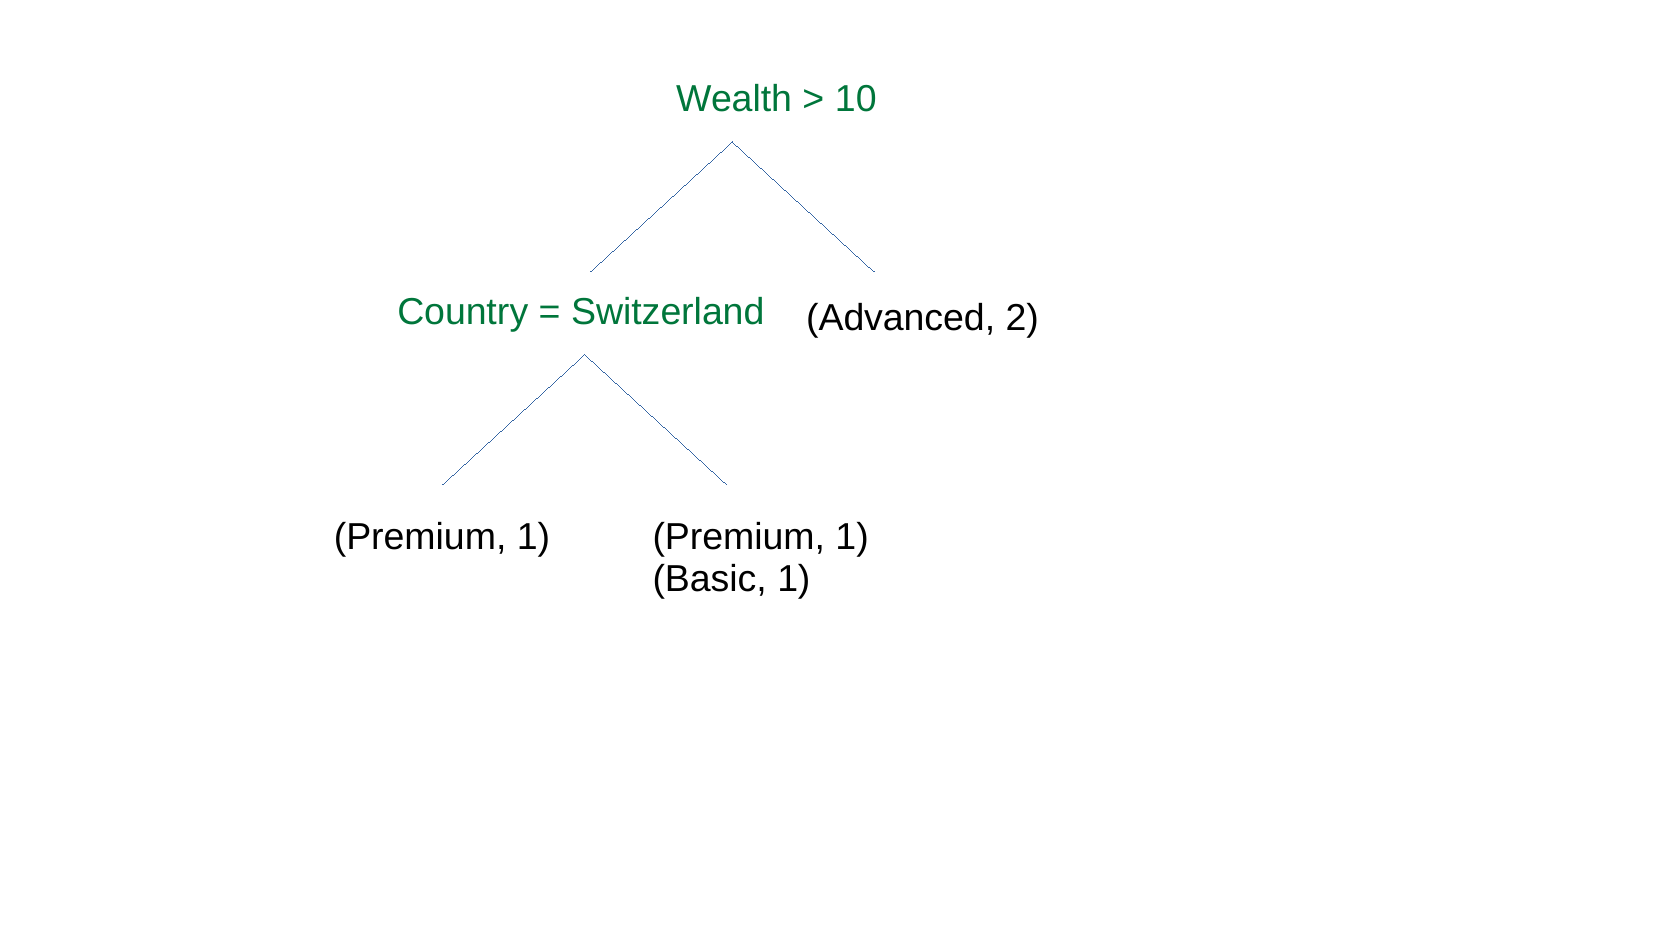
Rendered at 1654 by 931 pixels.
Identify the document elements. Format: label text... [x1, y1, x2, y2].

text_box (Premium, 1) [318, 507, 566, 565]
text_box (Advanced, 2) [791, 289, 1054, 347]
text_box Wealth > 10 [661, 69, 892, 127]
text_box Country = Switzerland [382, 283, 780, 341]
text_box (Premium, 1) (Basic, 1) [637, 507, 884, 607]
